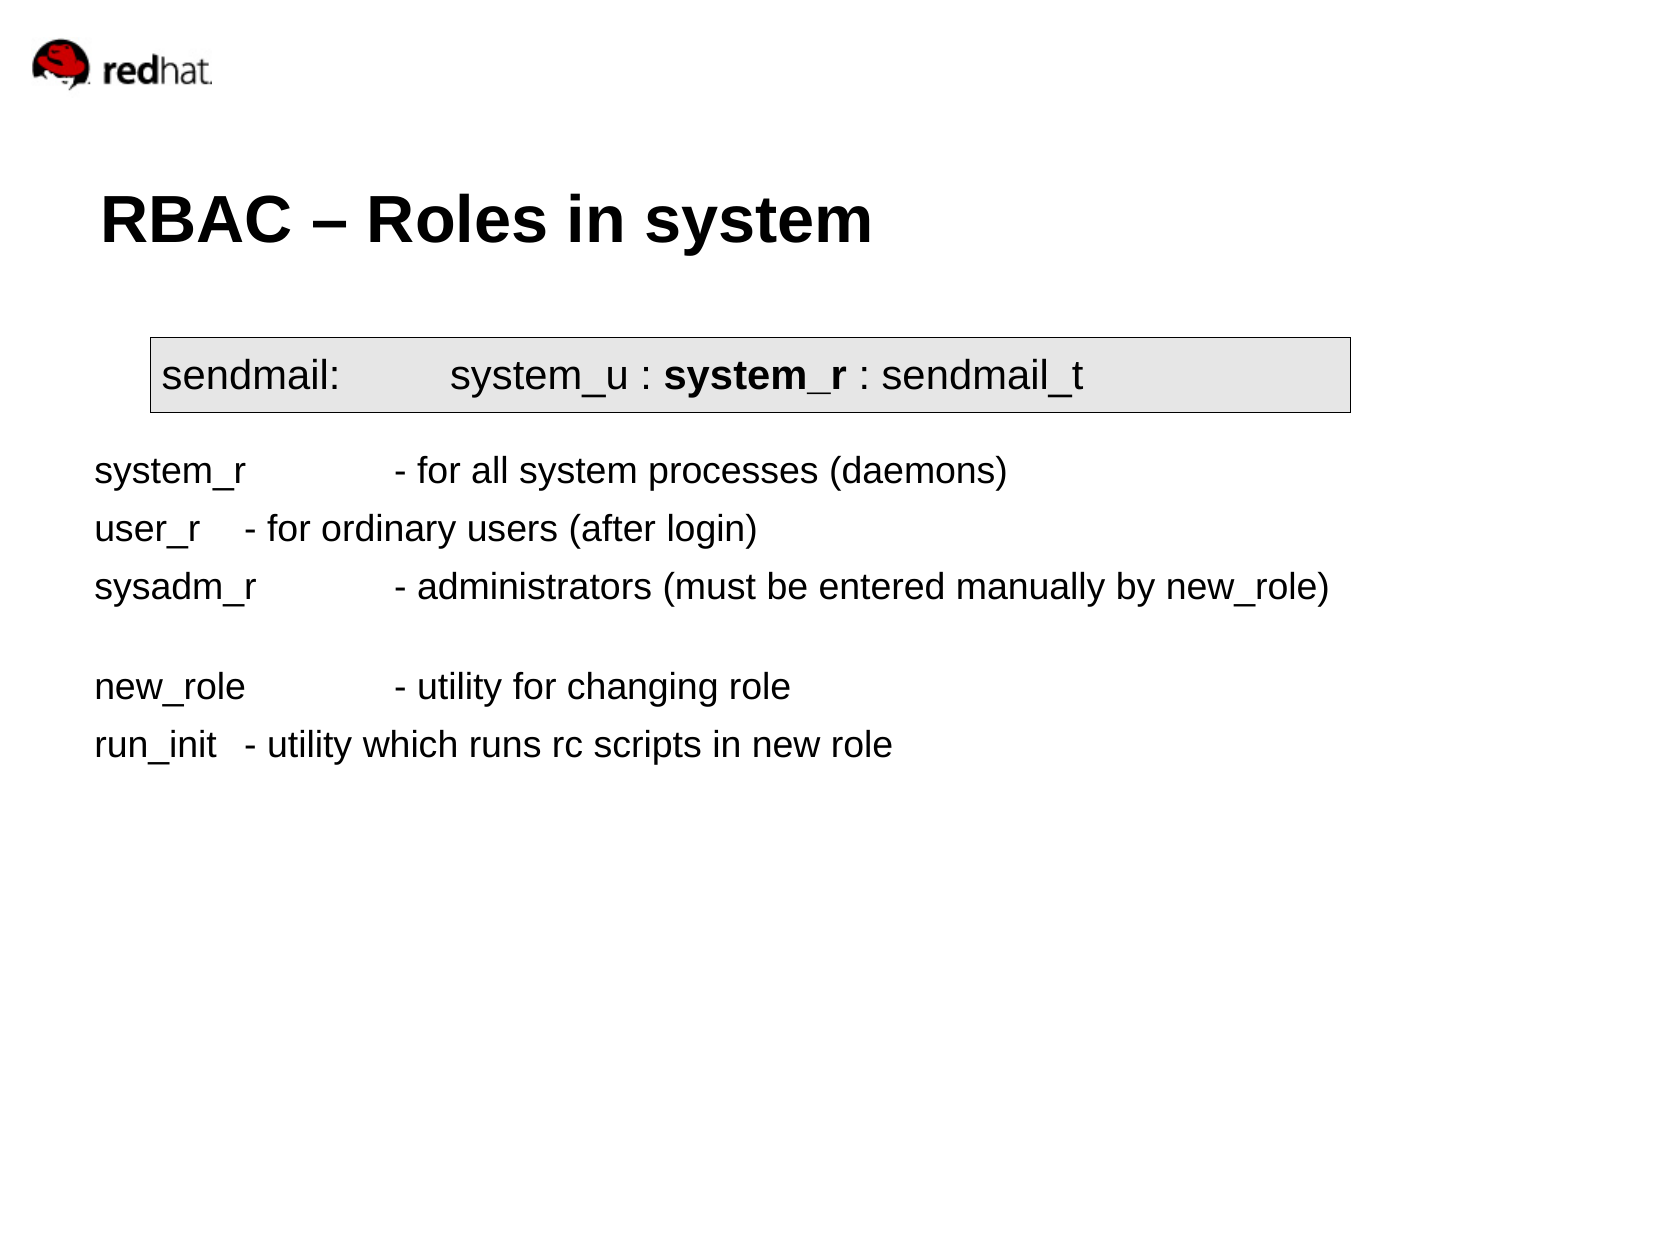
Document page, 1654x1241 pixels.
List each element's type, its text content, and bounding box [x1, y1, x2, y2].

title RBAC – Roles in system [100, 164, 1506, 275]
text_box sendmail: system_u : system_r : sendmail_t [150, 337, 1351, 413]
list system_r - for all system processes (daemons) user_r - for ordinary users (after login) sysadm_r - administrators (must be entered manually by new_role) new_role - utility for changing role run_init - utility which runs rc scripts in new role [94, 450, 1500, 1174]
picture [31, 37, 212, 98]
